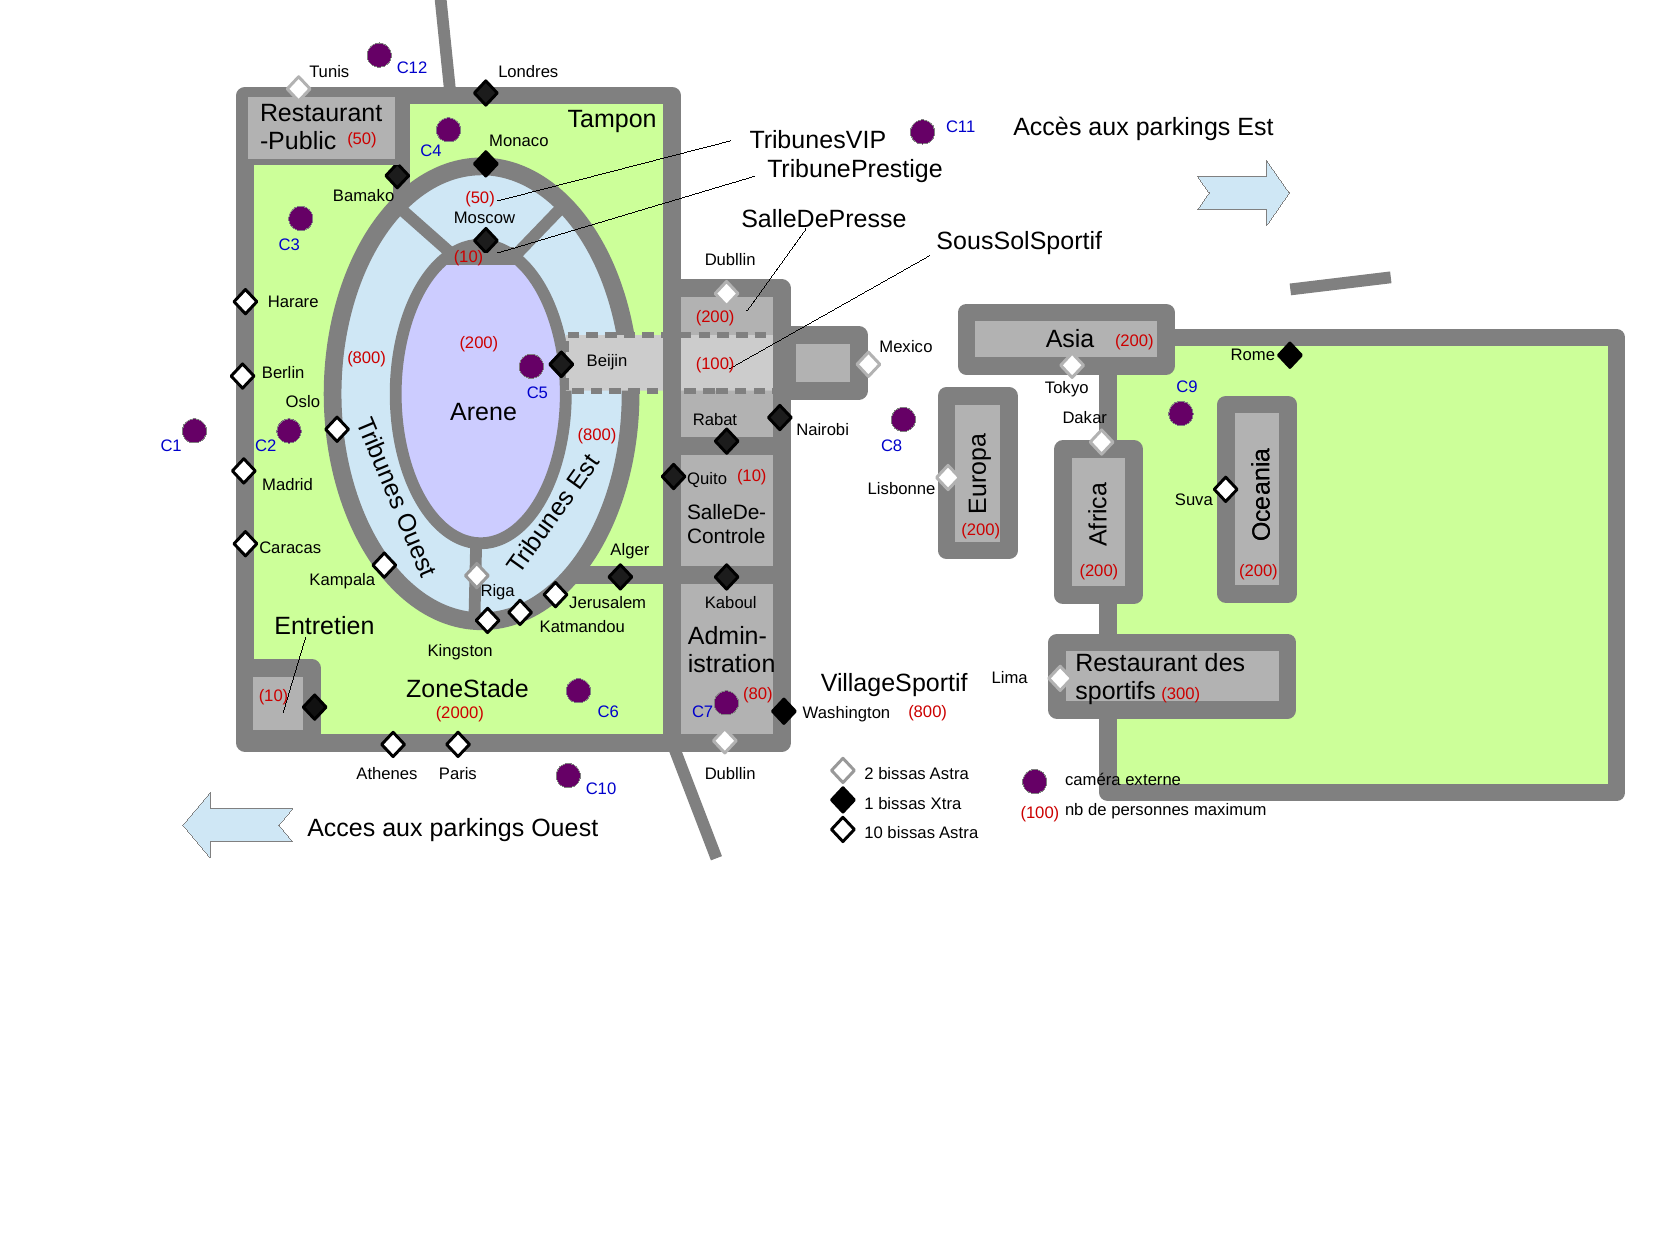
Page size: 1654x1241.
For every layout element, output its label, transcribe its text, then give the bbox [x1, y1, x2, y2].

text_box [831, 787, 855, 813]
text_box Tampon [552, 97, 673, 141]
text_box Dubllin [690, 243, 771, 277]
text_box [182, 418, 207, 443]
text_box [831, 817, 849, 842]
text_box (100) [681, 346, 750, 381]
text_box 2 bissas Astra [849, 756, 984, 791]
text_box Lima [976, 660, 1044, 695]
text_box Caracas [244, 530, 337, 565]
text_box (200) [946, 512, 1016, 547]
text_box Kampala [294, 562, 391, 597]
text_box [942, 395, 1010, 512]
text_box Washington [787, 696, 907, 730]
text_box [891, 407, 916, 429]
text_box Madrid [247, 467, 328, 502]
text_box Bamako [318, 179, 410, 213]
text_box SalleDePresse [726, 197, 921, 241]
text_box Kingston [412, 633, 508, 668]
text_box Entretien [259, 604, 390, 648]
text_box (800) [893, 695, 963, 729]
text_box Restaurant -Public [245, 91, 398, 163]
text_box Alger [595, 532, 665, 567]
text_box Harare [253, 284, 334, 319]
text_box Riga [465, 574, 530, 608]
text_box (300) [1146, 676, 1216, 711]
text_box [182, 792, 292, 858]
text_box C5 [512, 375, 563, 390]
text_box Acces aux parkings Ouest [292, 806, 614, 850]
text_box Restaurant des sportifs [1060, 641, 1290, 713]
text_box (200) [1100, 323, 1169, 358]
text_box [441, 235, 525, 247]
text_box Beijin [571, 343, 644, 378]
text_box Arene [435, 390, 563, 434]
text_box [787, 335, 880, 391]
text_box C10 [571, 771, 632, 806]
text_box C12 [382, 51, 443, 85]
text_box Tunis [294, 54, 365, 89]
text_box [234, 533, 244, 555]
text_box Jerusalem [554, 586, 662, 620]
text_box [966, 312, 1617, 793]
text_box Europa [955, 413, 999, 512]
text_box [681, 281, 787, 461]
text_box (10) [722, 458, 782, 493]
text_box C7 [677, 694, 729, 729]
text_box (800) [562, 417, 632, 451]
text_box C1 [145, 428, 197, 463]
text_box Asia [1031, 317, 1167, 360]
text_box (200) [1064, 553, 1134, 588]
text_box Africa [1075, 460, 1148, 562]
text_box SalleDe- Controle [672, 493, 782, 556]
text_box (100) [1005, 795, 1075, 830]
text_box 1 bissas Xtra [849, 791, 977, 821]
text_box ZoneStade [391, 667, 545, 710]
text_box 10 bissas Astra [849, 815, 994, 850]
text_box (50) [450, 181, 510, 215]
text_box (50) [332, 122, 392, 156]
text_box caméra externe [1050, 762, 1197, 792]
text_box (200) [444, 326, 514, 360]
text_box Paris [433, 756, 493, 791]
text_box Tribunes Est [486, 451, 620, 583]
text_box Katmandou [524, 609, 641, 644]
text_box [910, 119, 931, 145]
text_box C3 [263, 228, 315, 262]
text_box Rome [1215, 338, 1291, 372]
text_box VillageSportif [806, 661, 983, 705]
text_box Dakar [1047, 400, 1122, 435]
text_box Accès aux parkings Est [998, 104, 1289, 148]
text_box (200) [681, 299, 750, 334]
text_box (200) [1224, 553, 1293, 588]
text_box [1048, 642, 1060, 711]
text_box TribunePrestige [752, 147, 999, 219]
text_box Rabat [678, 402, 753, 437]
text_box Londres [483, 54, 574, 89]
text_box nb de personnes maximum [1050, 792, 1283, 827]
text_box C9 [1161, 370, 1213, 404]
text_box (800) [332, 340, 401, 375]
text_box Tokyo [1030, 370, 1104, 405]
text_box TribunesVIP [734, 118, 914, 189]
text_box Tribunes Ouest [338, 396, 456, 599]
text_box Suva [1159, 483, 1228, 517]
text_box Athenes [341, 756, 433, 791]
text_box SousSolSportif [921, 219, 1118, 263]
text_box (10) [243, 678, 304, 713]
text_box (2000) [421, 696, 499, 731]
text_box [287, 81, 310, 91]
text_box [367, 42, 391, 68]
text_box Oslo [270, 385, 336, 419]
text_box Nairobi [781, 412, 865, 447]
text_box [1197, 160, 1290, 226]
text_box Kaboul [690, 585, 772, 620]
text_box C4 [405, 133, 457, 168]
text_box C11 [931, 110, 991, 144]
text_box Quito [672, 461, 742, 496]
text_box Dubllin [690, 756, 771, 791]
text_box Lisbonne [852, 471, 951, 506]
text_box Admin- istration [673, 614, 791, 686]
text_box [231, 83, 787, 756]
text_box [556, 763, 580, 788]
text_box C6 [582, 694, 634, 729]
text_box Monaco [474, 124, 564, 158]
text_box [946, 547, 1010, 551]
text_box Oceania [1238, 412, 1311, 557]
text_box (80) [728, 677, 788, 712]
text_box [831, 758, 849, 783]
text_box C8 [866, 429, 918, 463]
text_box Mexico [864, 329, 948, 364]
text_box (10) [438, 240, 499, 274]
text_box Berlin [247, 355, 320, 390]
text_box C2 [240, 428, 292, 463]
text_box [1022, 769, 1047, 794]
text_box Moscow [439, 200, 531, 235]
